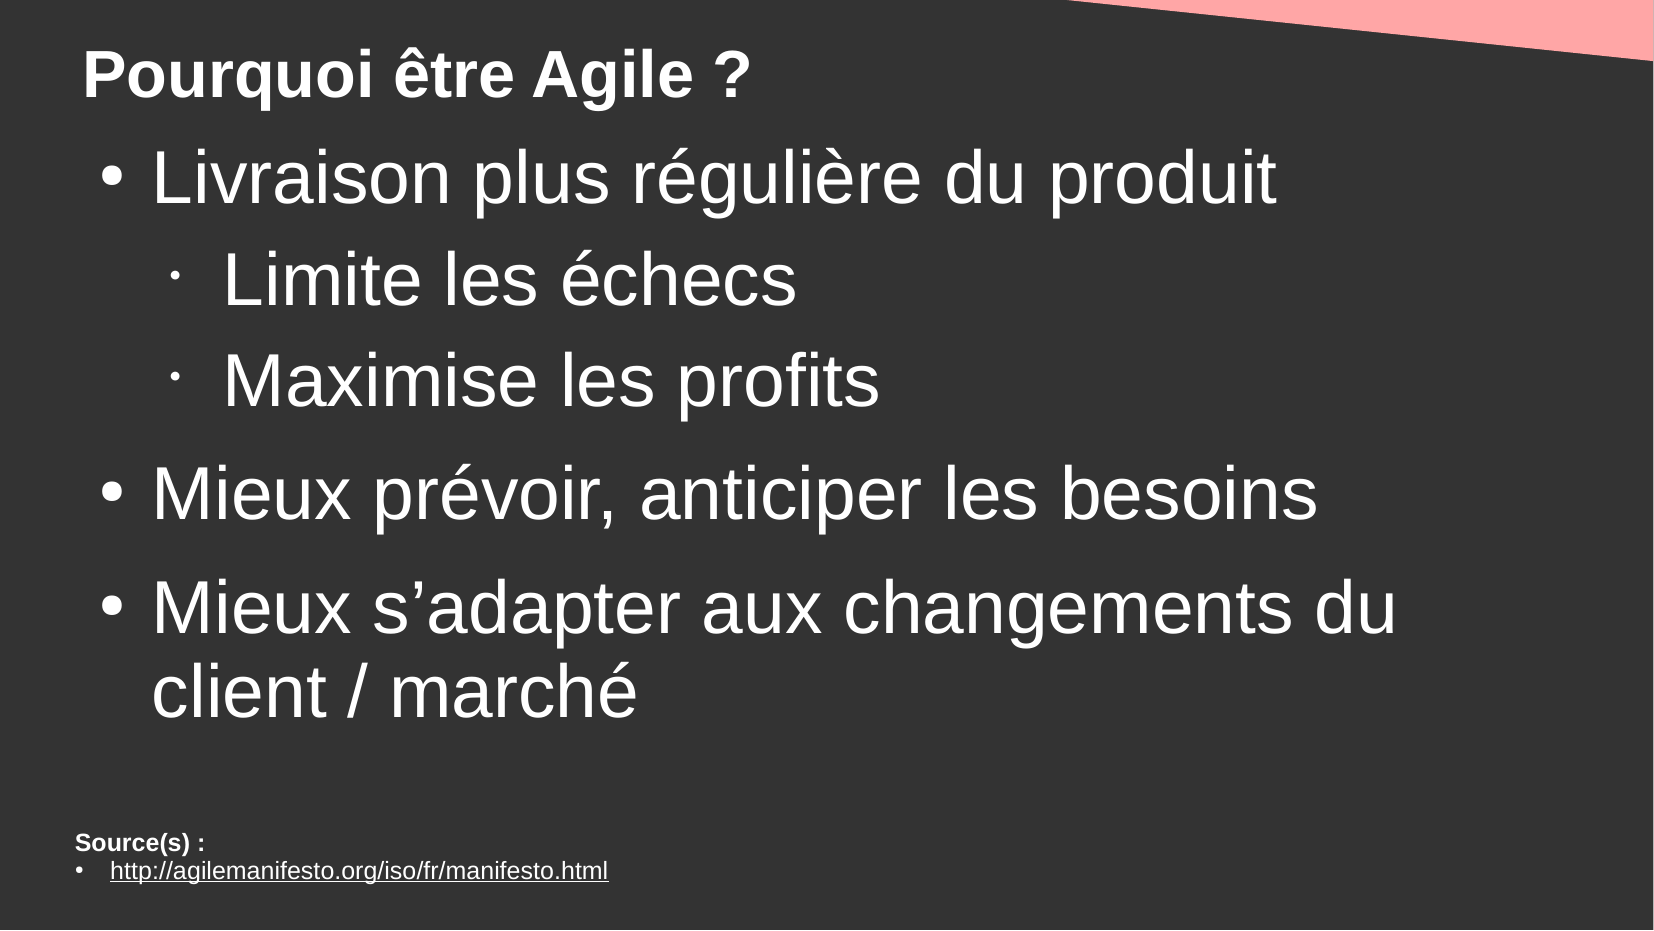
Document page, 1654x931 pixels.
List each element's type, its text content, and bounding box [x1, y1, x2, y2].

text_box Source(s) : http://agilemanifesto.org/iso/fr/manifesto.html [60, 821, 1546, 921]
list Livraison plus régulière du produit Limite les échecs Maximise les profits Mieux prévoir, anticiper les besoins Mieux s’adapter aux changements du client / marché [80, 135, 1620, 777]
title Pourquoi être Agile ? [82, 37, 1571, 122]
text_box [1066, 0, 1654, 62]
